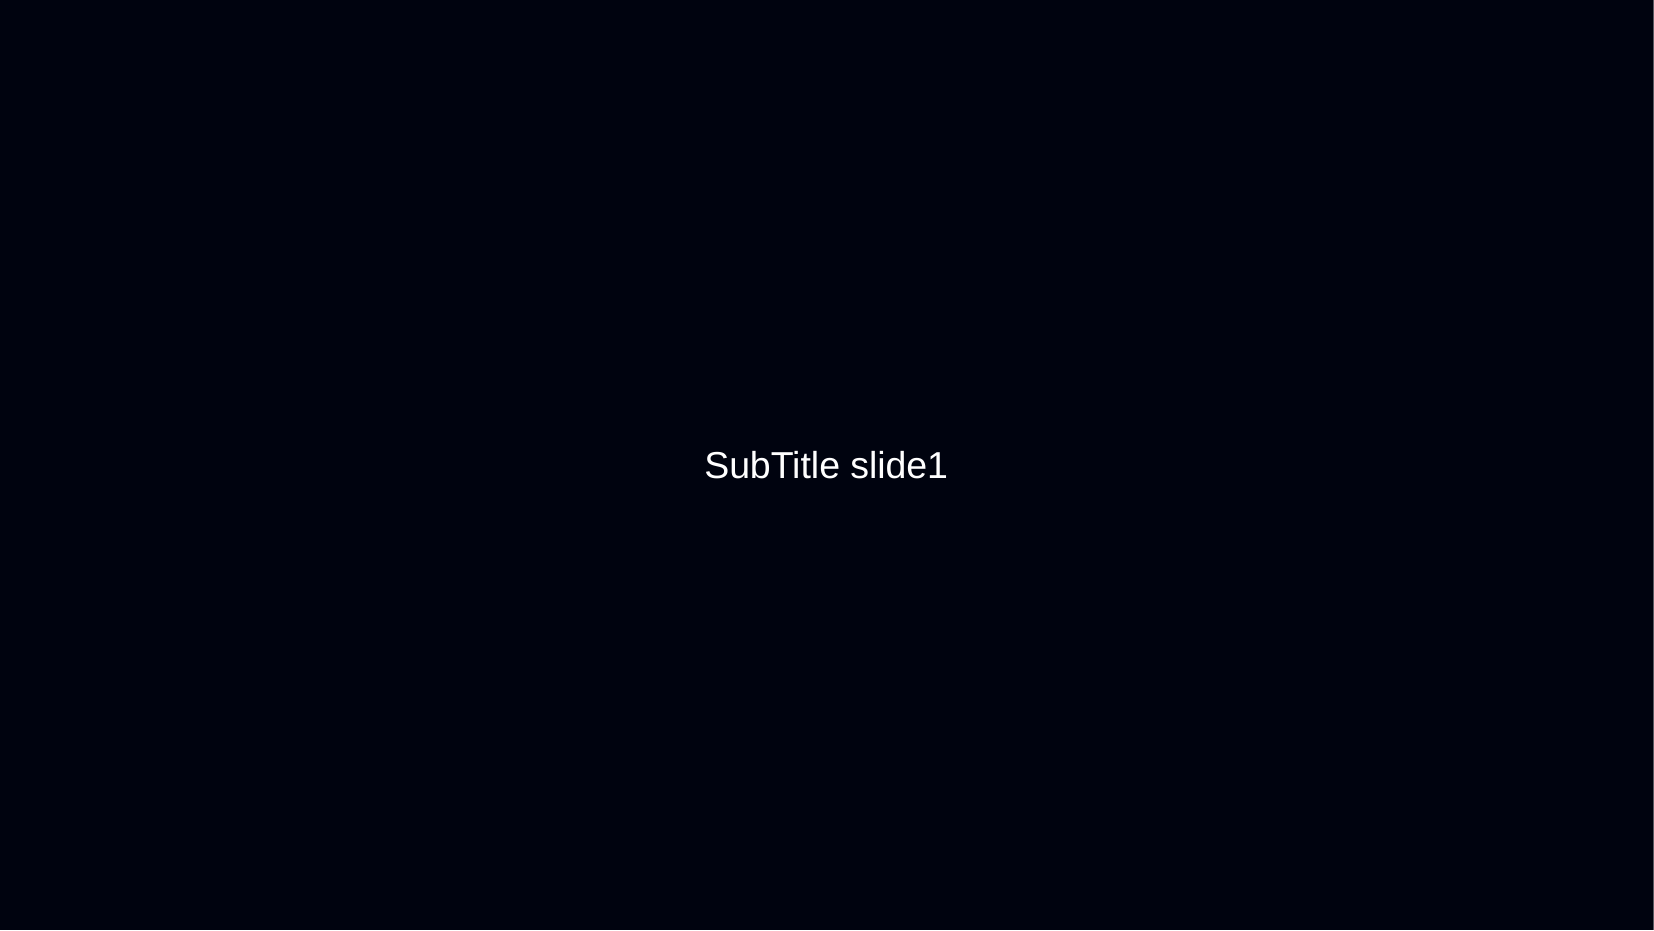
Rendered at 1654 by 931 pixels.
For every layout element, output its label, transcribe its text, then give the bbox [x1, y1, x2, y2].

subtitle SubTitle slide1 [82, 70, 1570, 857]
